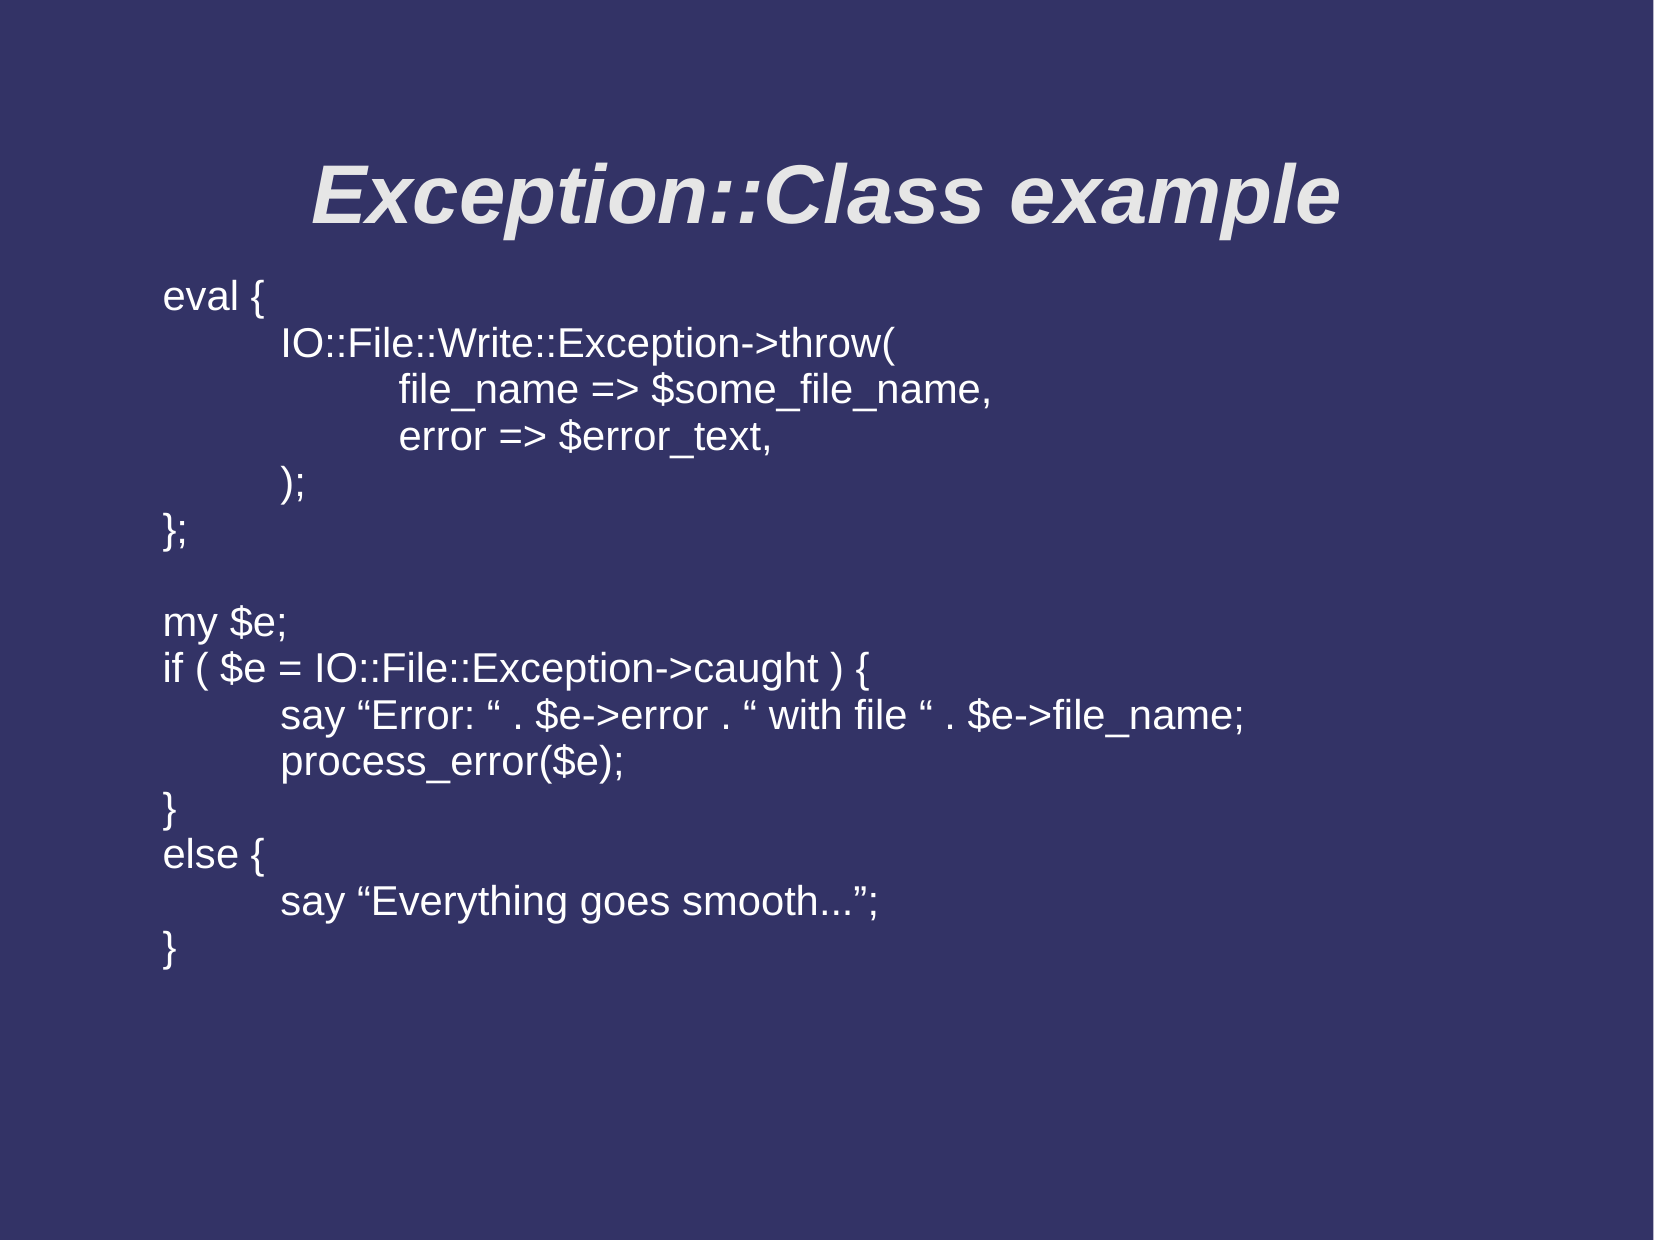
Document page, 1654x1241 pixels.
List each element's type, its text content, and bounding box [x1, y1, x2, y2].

title Exception::Class example [118, 90, 1536, 298]
text_box eval { IO::File::Write::Exception->throw( file_name => $some_file_name, error => $error_text, ); }; my $e; if ( $e = IO::File::Exception->caught ) { say “Error: “ . $e->error . “ with file “ . $e->file_name; process_error($e); } else { say “Everything goes smooth...”; } [147, 265, 1595, 1029]
